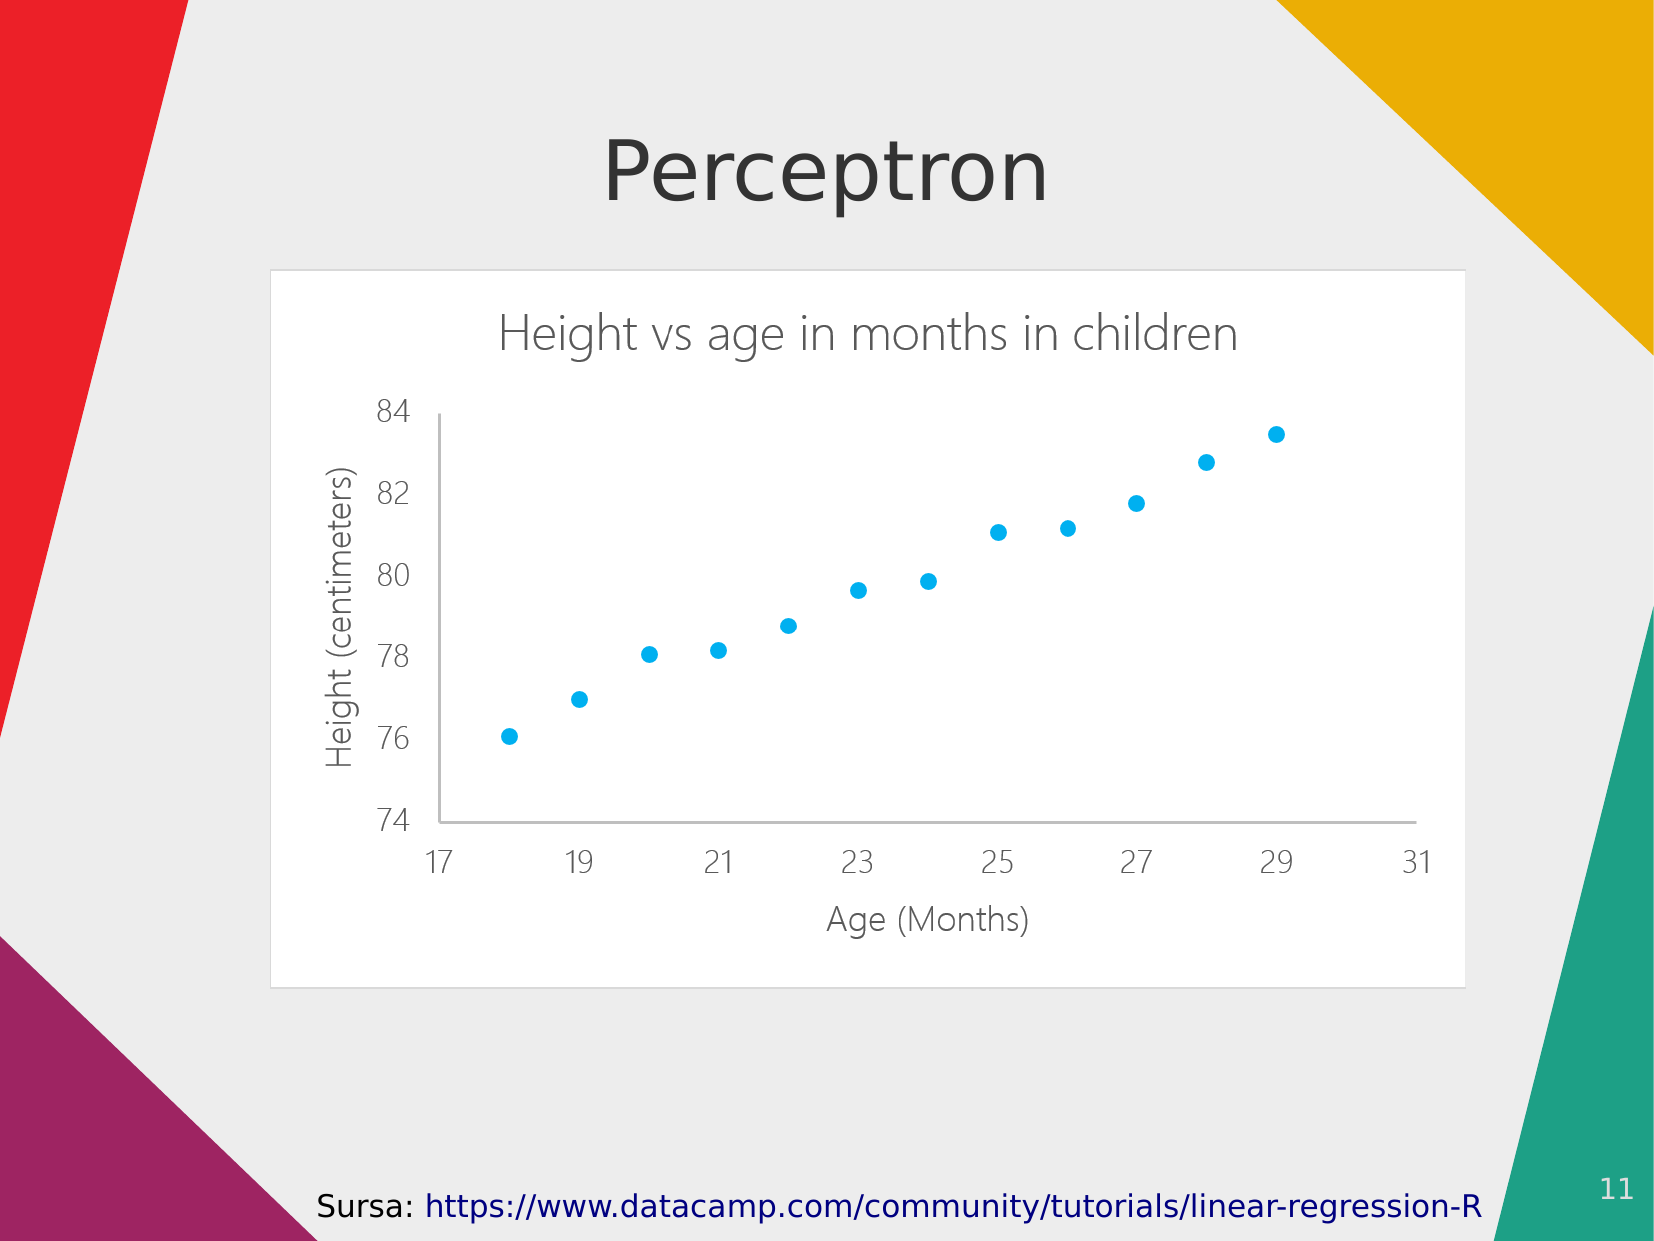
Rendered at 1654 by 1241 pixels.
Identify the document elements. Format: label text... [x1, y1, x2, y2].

picture [270, 269, 1466, 991]
text_box Sursa: https://www.datacamp.com/community/tutorials/linear-regression-R [301, 1180, 1604, 1240]
title Perceptron [114, 73, 1539, 271]
